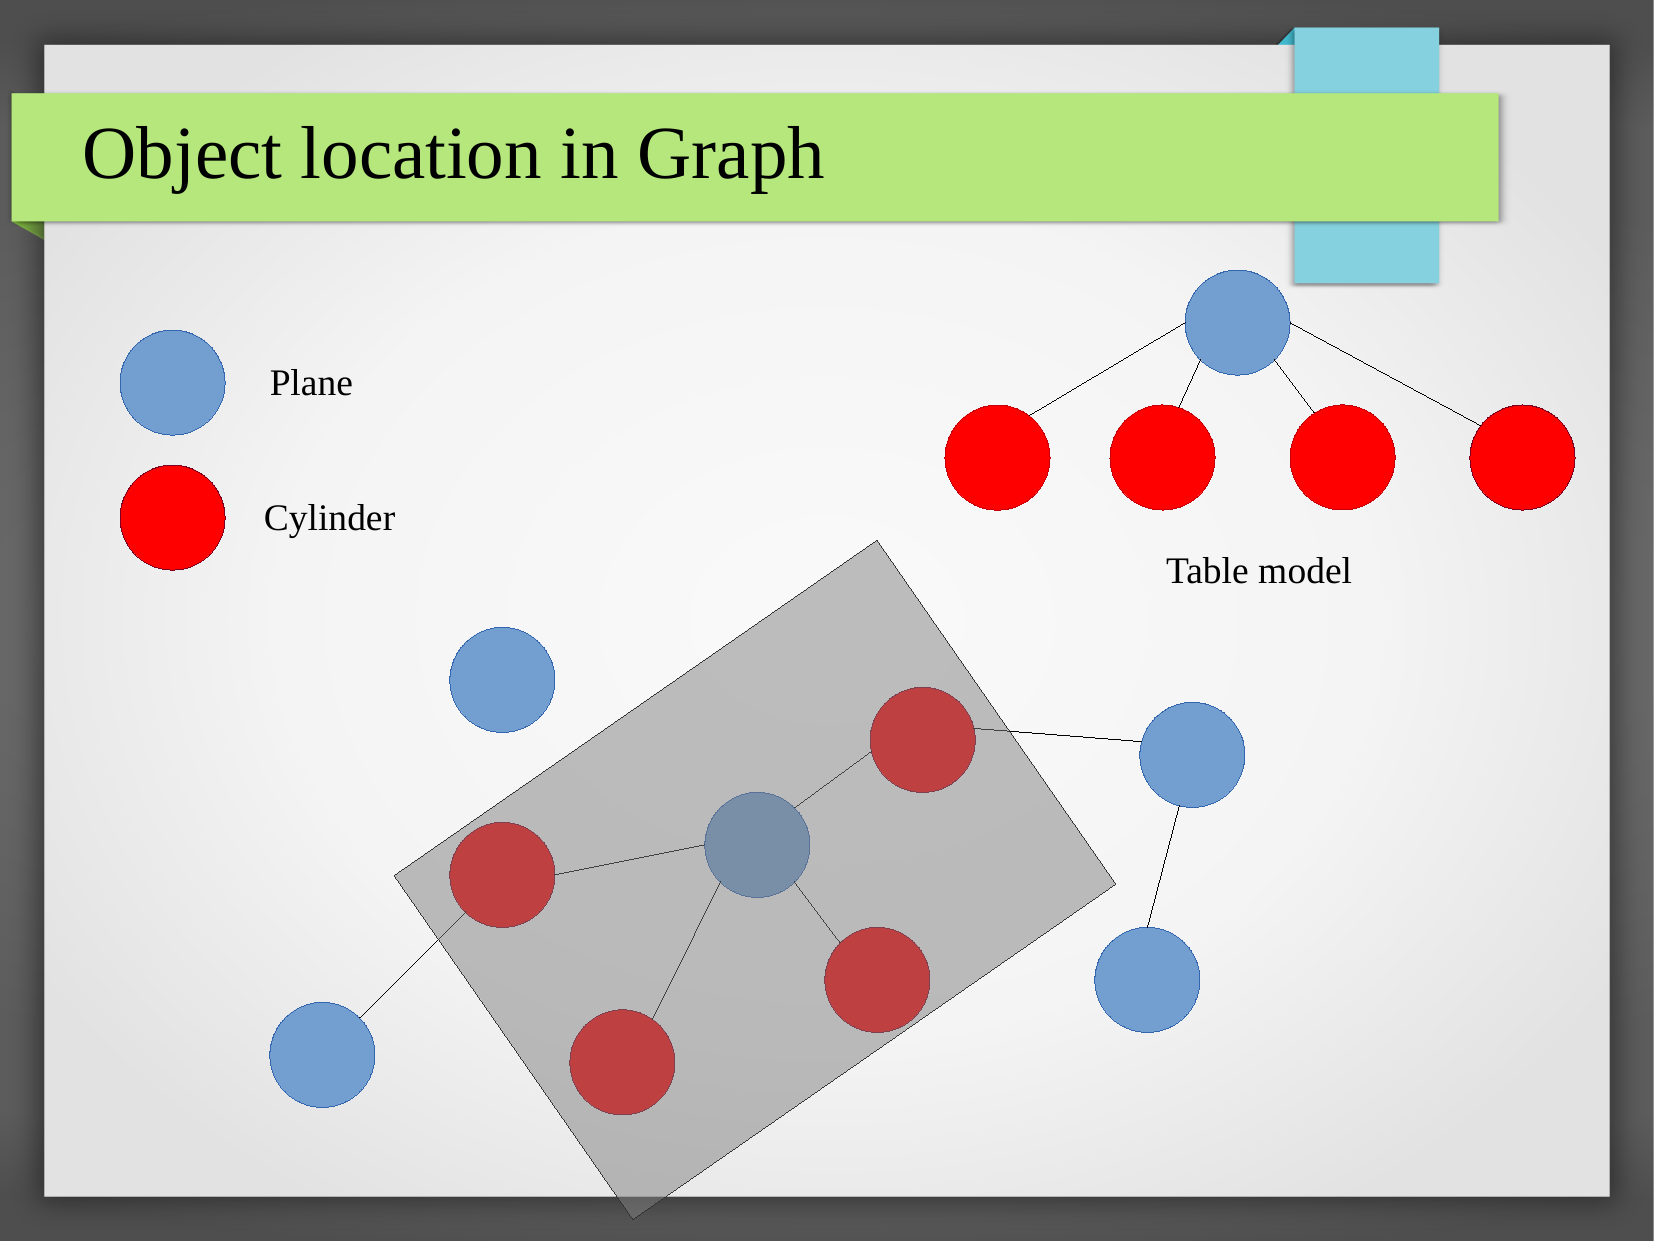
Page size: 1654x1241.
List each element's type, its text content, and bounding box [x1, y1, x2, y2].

text_box [1469, 404, 1576, 511]
picture [0, 0, 1654, 1241]
text_box Plane [255, 354, 496, 426]
text_box [120, 465, 226, 571]
text_box [449, 627, 555, 733]
text_box Cylinder [249, 489, 445, 546]
text_box [269, 1002, 375, 1108]
text_box [1290, 404, 1396, 510]
text_box [1139, 702, 1245, 808]
text_box [1185, 270, 1291, 376]
text_box [944, 405, 1051, 511]
text_box [394, 540, 1116, 1220]
text_box [120, 330, 226, 436]
title Object location in Graph [82, 49, 1571, 257]
text_box Table model [1151, 543, 1467, 600]
text_box [1109, 404, 1216, 511]
text_box [1094, 927, 1200, 1033]
